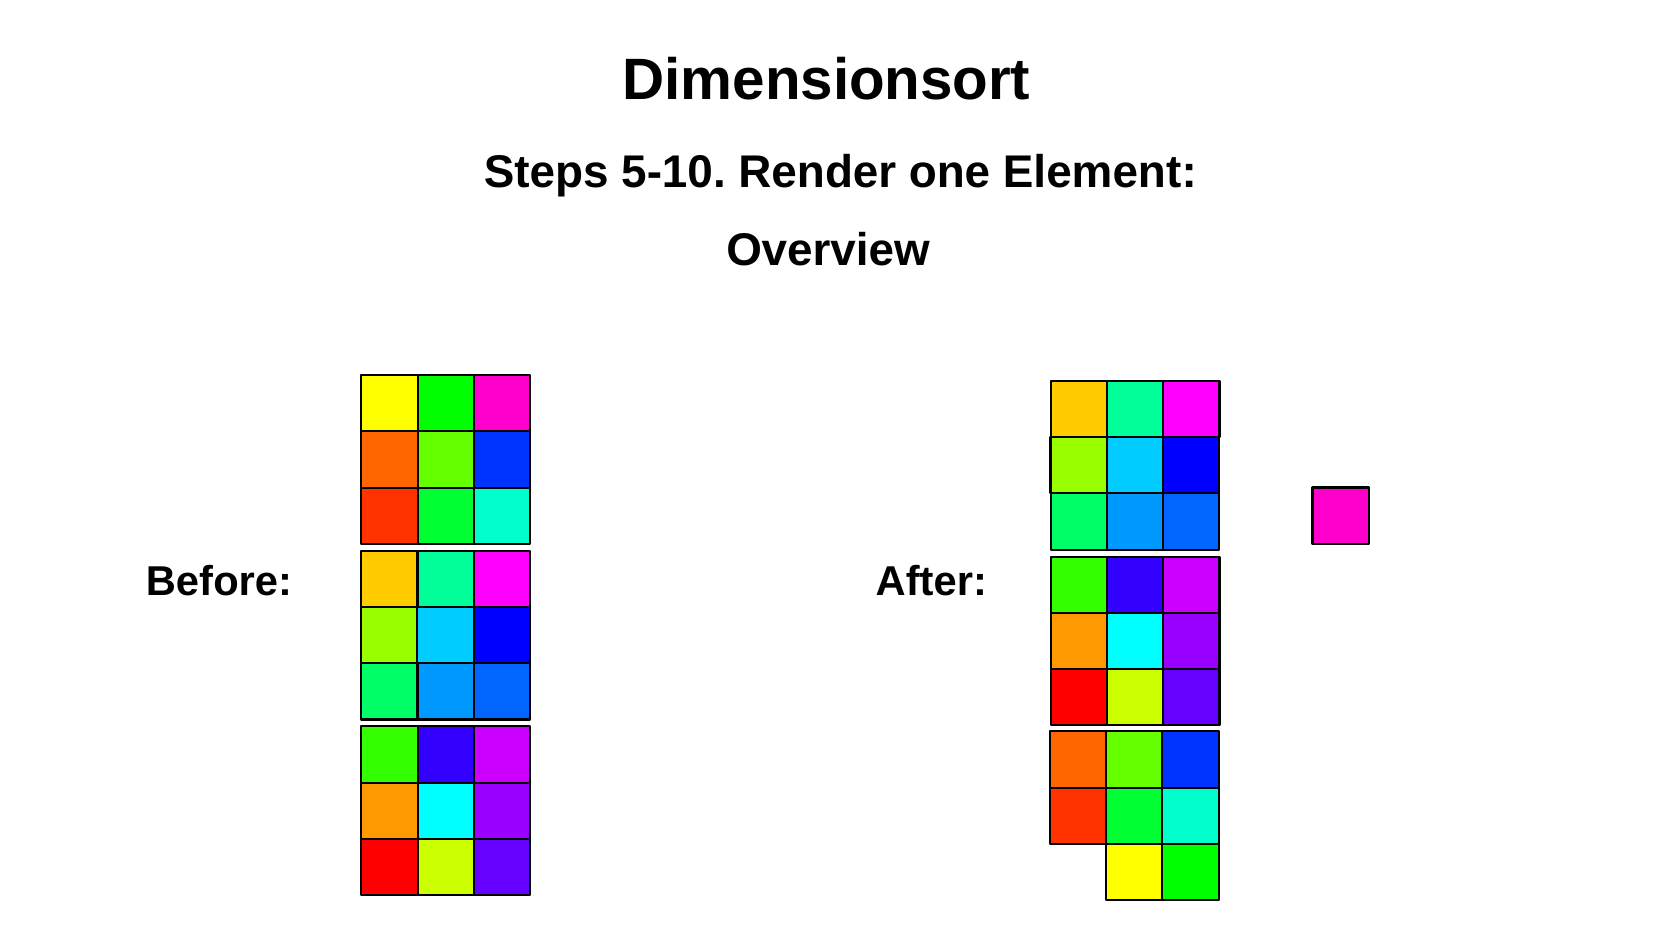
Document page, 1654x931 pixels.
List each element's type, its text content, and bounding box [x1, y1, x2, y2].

title Dimensionsort [82, 2, 1571, 158]
text_box [361, 726, 531, 896]
text_box [361, 550, 531, 720]
text_box [1050, 556, 1220, 726]
text_box [1312, 487, 1369, 544]
text_box After: [787, 525, 1076, 638]
text_box [1050, 380, 1220, 550]
text_box [1050, 731, 1219, 901]
subtitle Before: [75, 525, 364, 638]
text_box Steps 5-10. Render one Element: [469, 138, 1364, 257]
text_box Overview [305, 216, 1351, 488]
text_box [361, 375, 531, 544]
